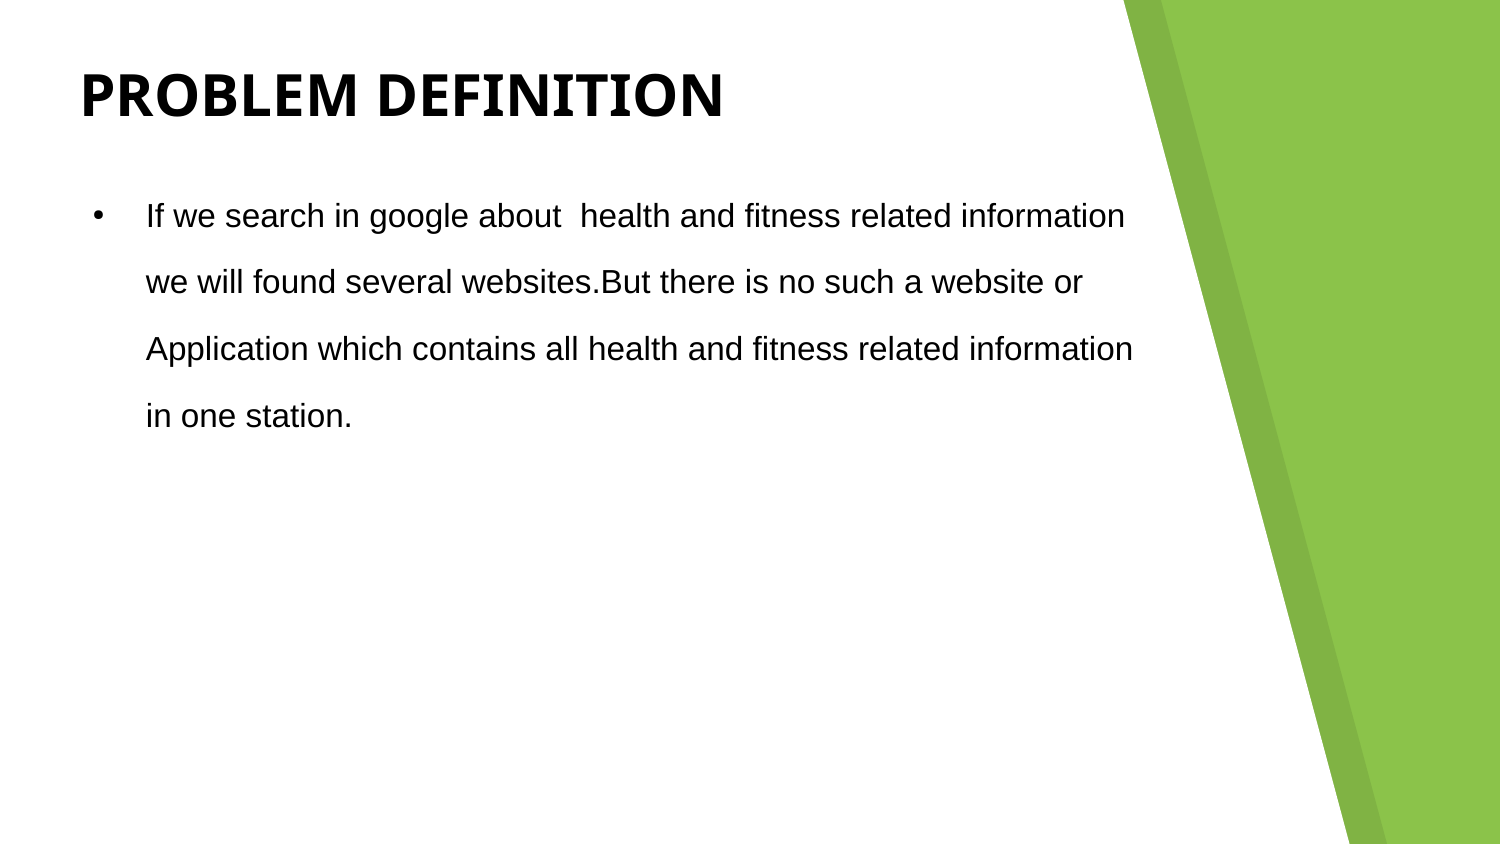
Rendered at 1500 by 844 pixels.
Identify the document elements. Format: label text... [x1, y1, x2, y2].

list If we search in google about health and fitness related information we will found several websites.But there is no such a website or Application which contains all health and fitness related information in one station. [75, 197, 1425, 687]
title Problem Definition [79, 23, 1430, 165]
